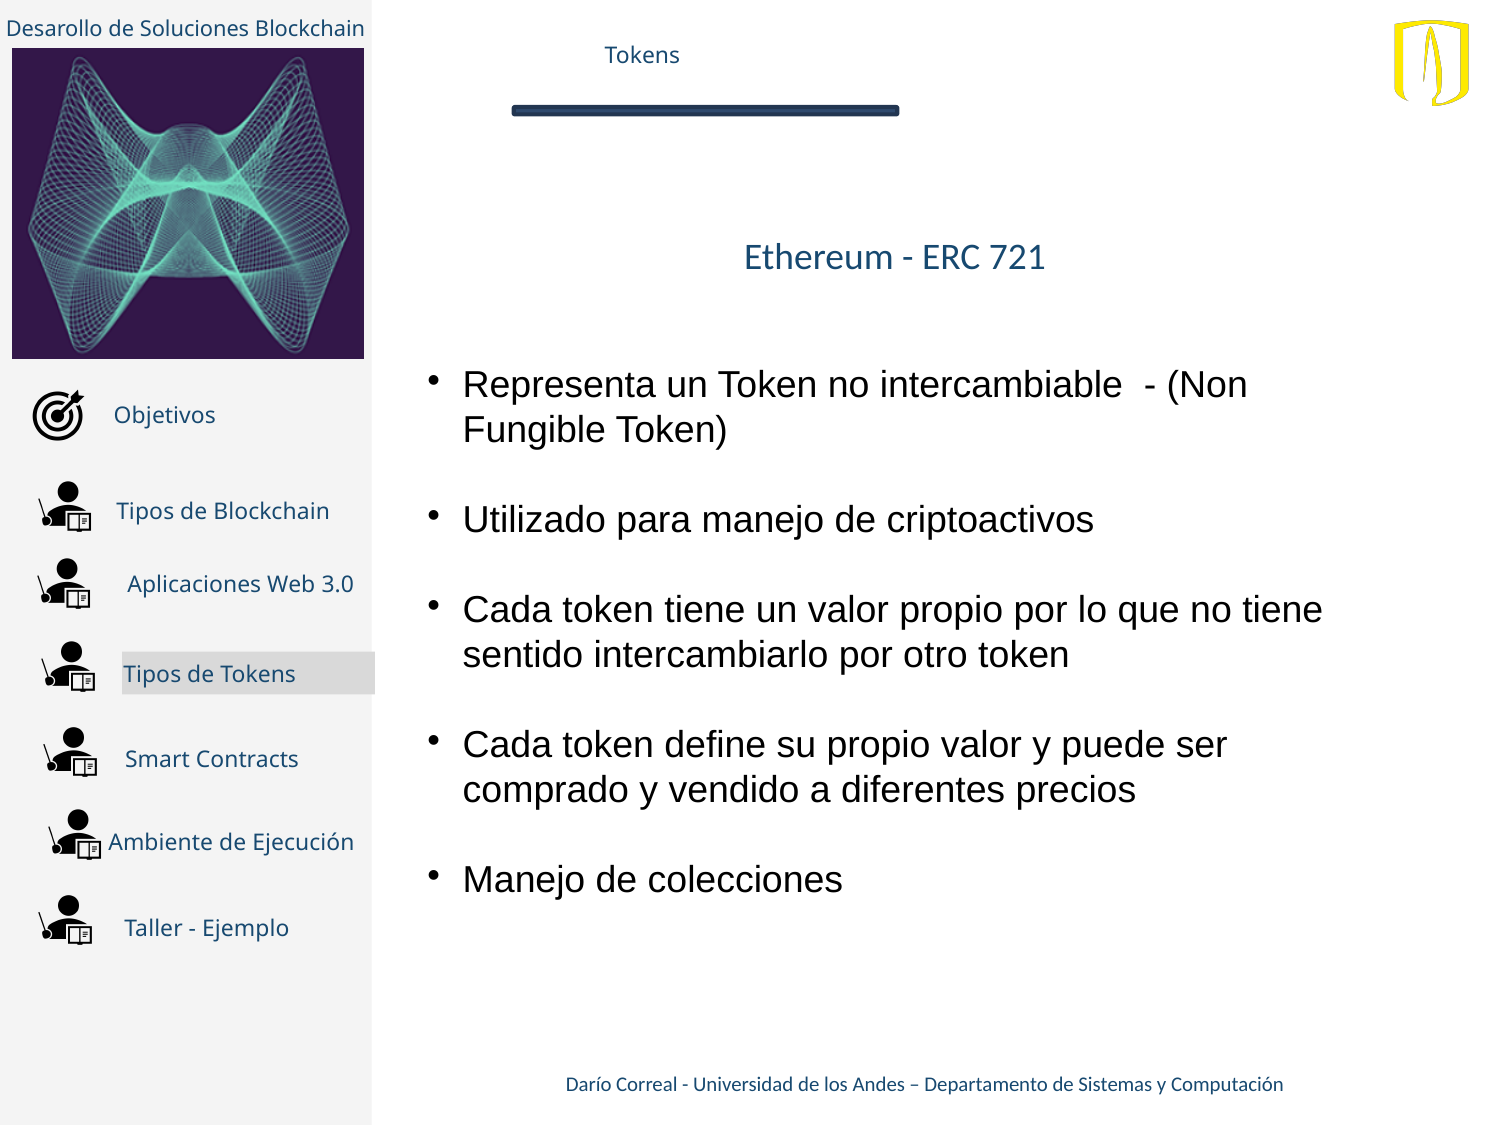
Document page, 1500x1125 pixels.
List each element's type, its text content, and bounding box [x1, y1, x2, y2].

text_box Tipos de Tokens [108, 652, 312, 695]
text_box Tokens [589, 32, 696, 76]
picture [12, 48, 364, 359]
text_box Objetivos [98, 393, 231, 437]
text_box Ethereum - ERC 721 [477, 224, 1313, 330]
text_box Tipos de Blockchain [101, 489, 346, 532]
picture [37, 472, 99, 535]
picture [47, 800, 109, 863]
text_box [122, 651, 375, 695]
picture [36, 549, 98, 612]
text_box Smart Contracts [110, 737, 314, 781]
text_box Ambiente de Ejecución [63, 820, 370, 863]
picture [37, 886, 100, 948]
picture [1387, 19, 1476, 107]
picture [42, 718, 105, 780]
text_box Darío Correal - Universidad de los Andes – Departamento de Sistemas y Computación [551, 1062, 1300, 1103]
text_box [513, 107, 898, 115]
text_box Taller - Ejemplo [109, 905, 305, 949]
text_box Representa un Token no intercambiable - (Non Fungible Token) Utilizado para manejo de criptoactivos Cada token tiene un valor propio por lo que no tiene sentido intercambiarlo por otro token Cada token define su propio valor y puede ser comprado y vendido a diferentes precios Manejo de colecciones [412, 352, 1388, 914]
picture [27, 384, 90, 446]
picture [40, 632, 103, 695]
text_box Aplicaciones Web 3.0 [112, 562, 370, 605]
